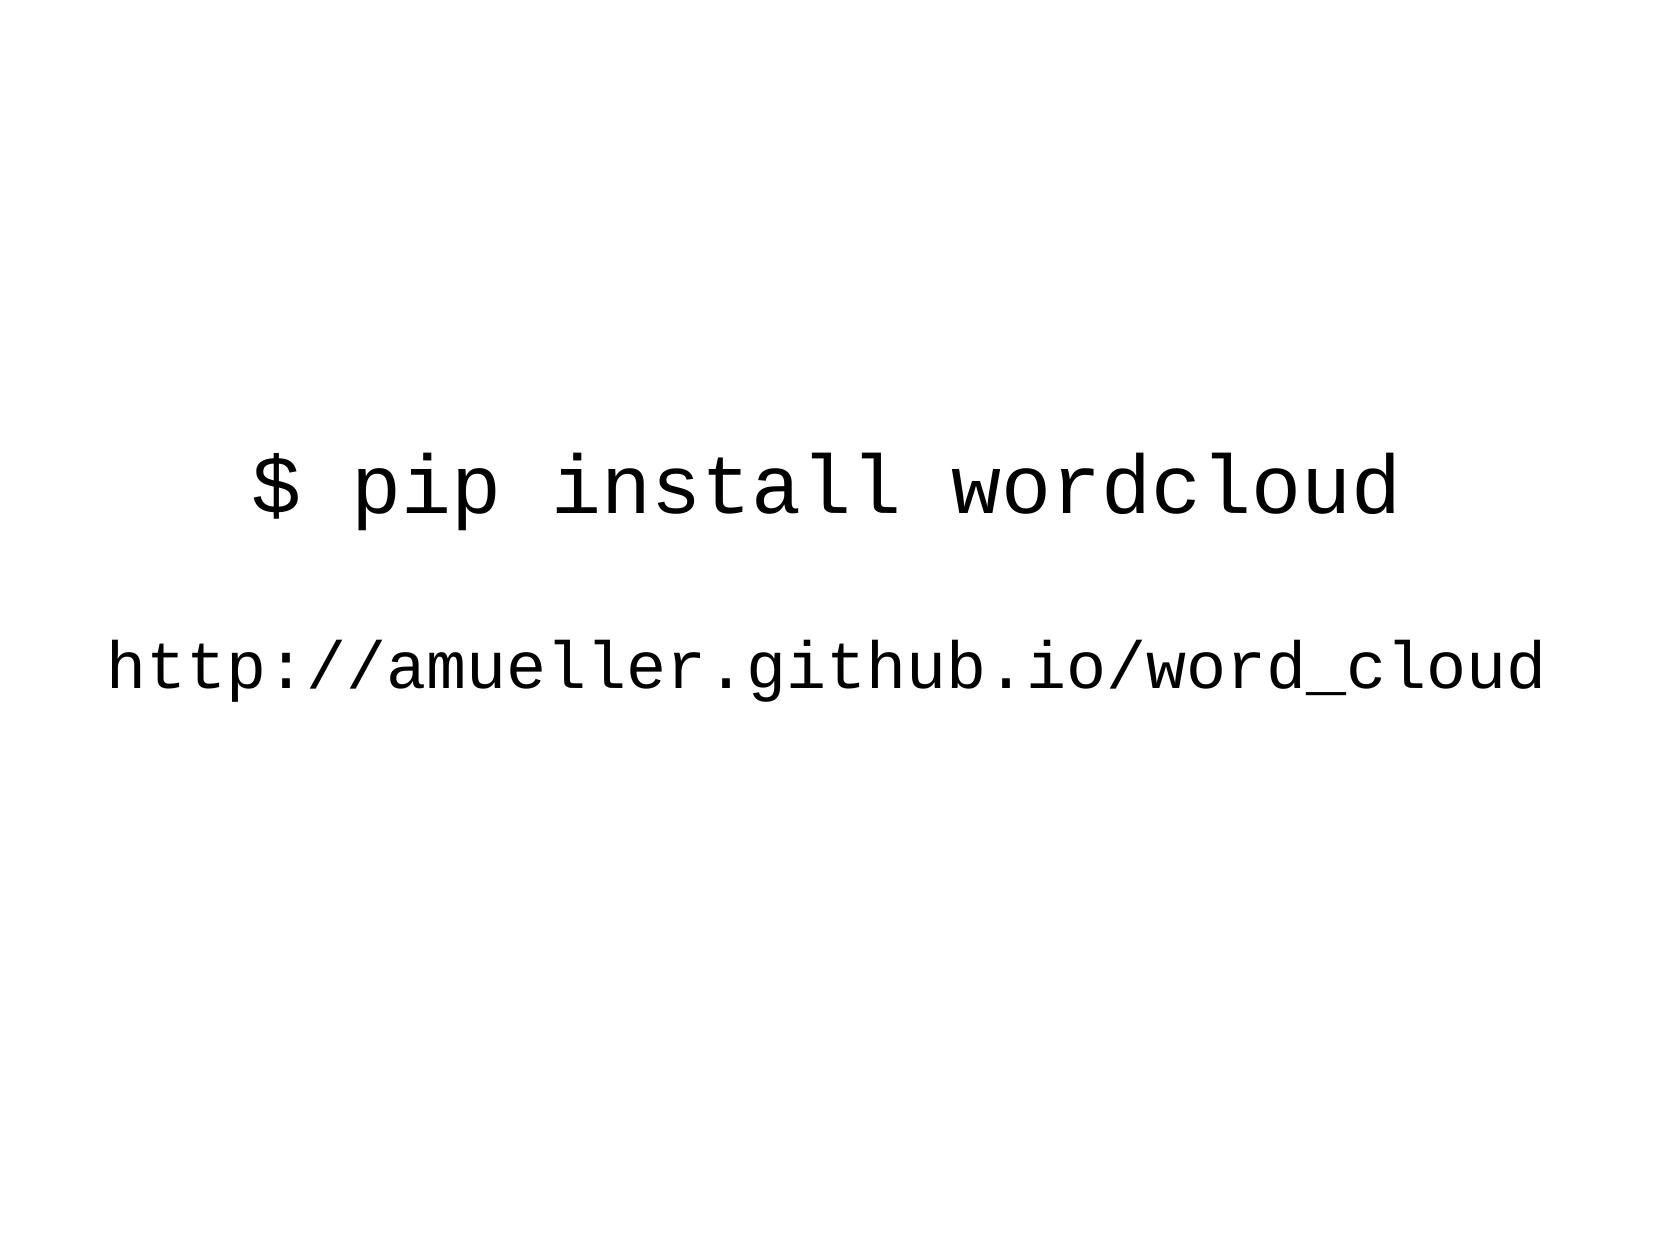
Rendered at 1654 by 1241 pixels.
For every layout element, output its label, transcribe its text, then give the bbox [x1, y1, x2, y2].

subtitle $ pip install wordcloud http://amueller.github.io/word_cloud [82, 49, 1571, 1010]
